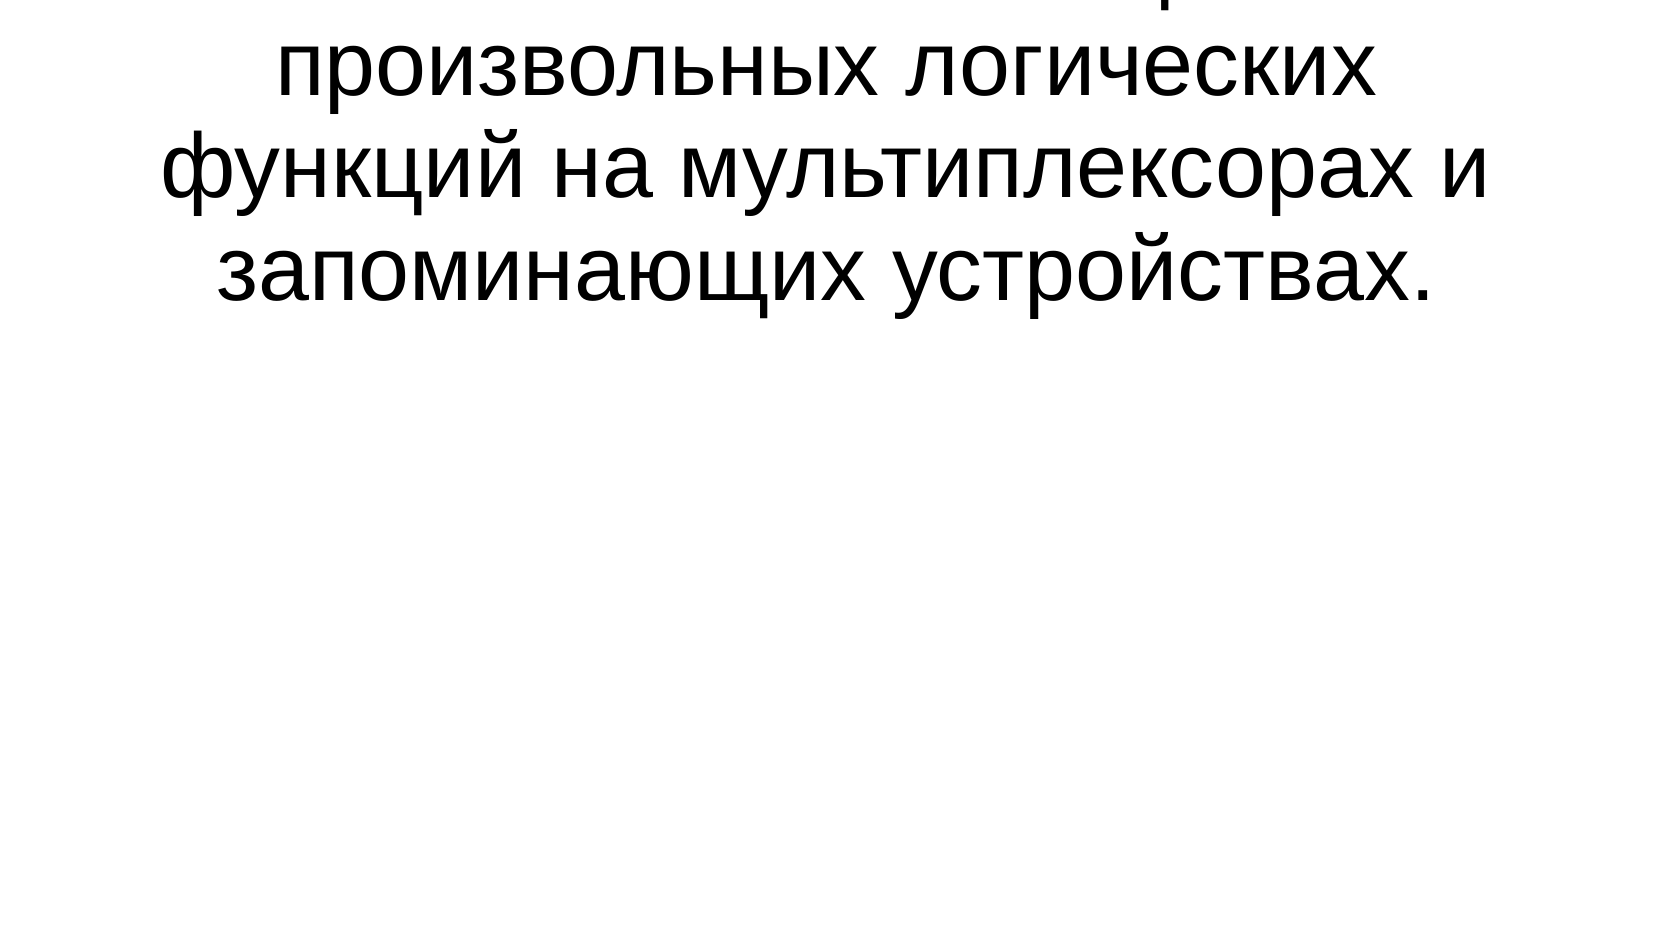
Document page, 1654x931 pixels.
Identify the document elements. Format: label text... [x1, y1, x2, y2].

title 9.9. Реализация произвольных логических функций на мультиплексорах и запоминающих устройствах. [82, 0, 1571, 320]
